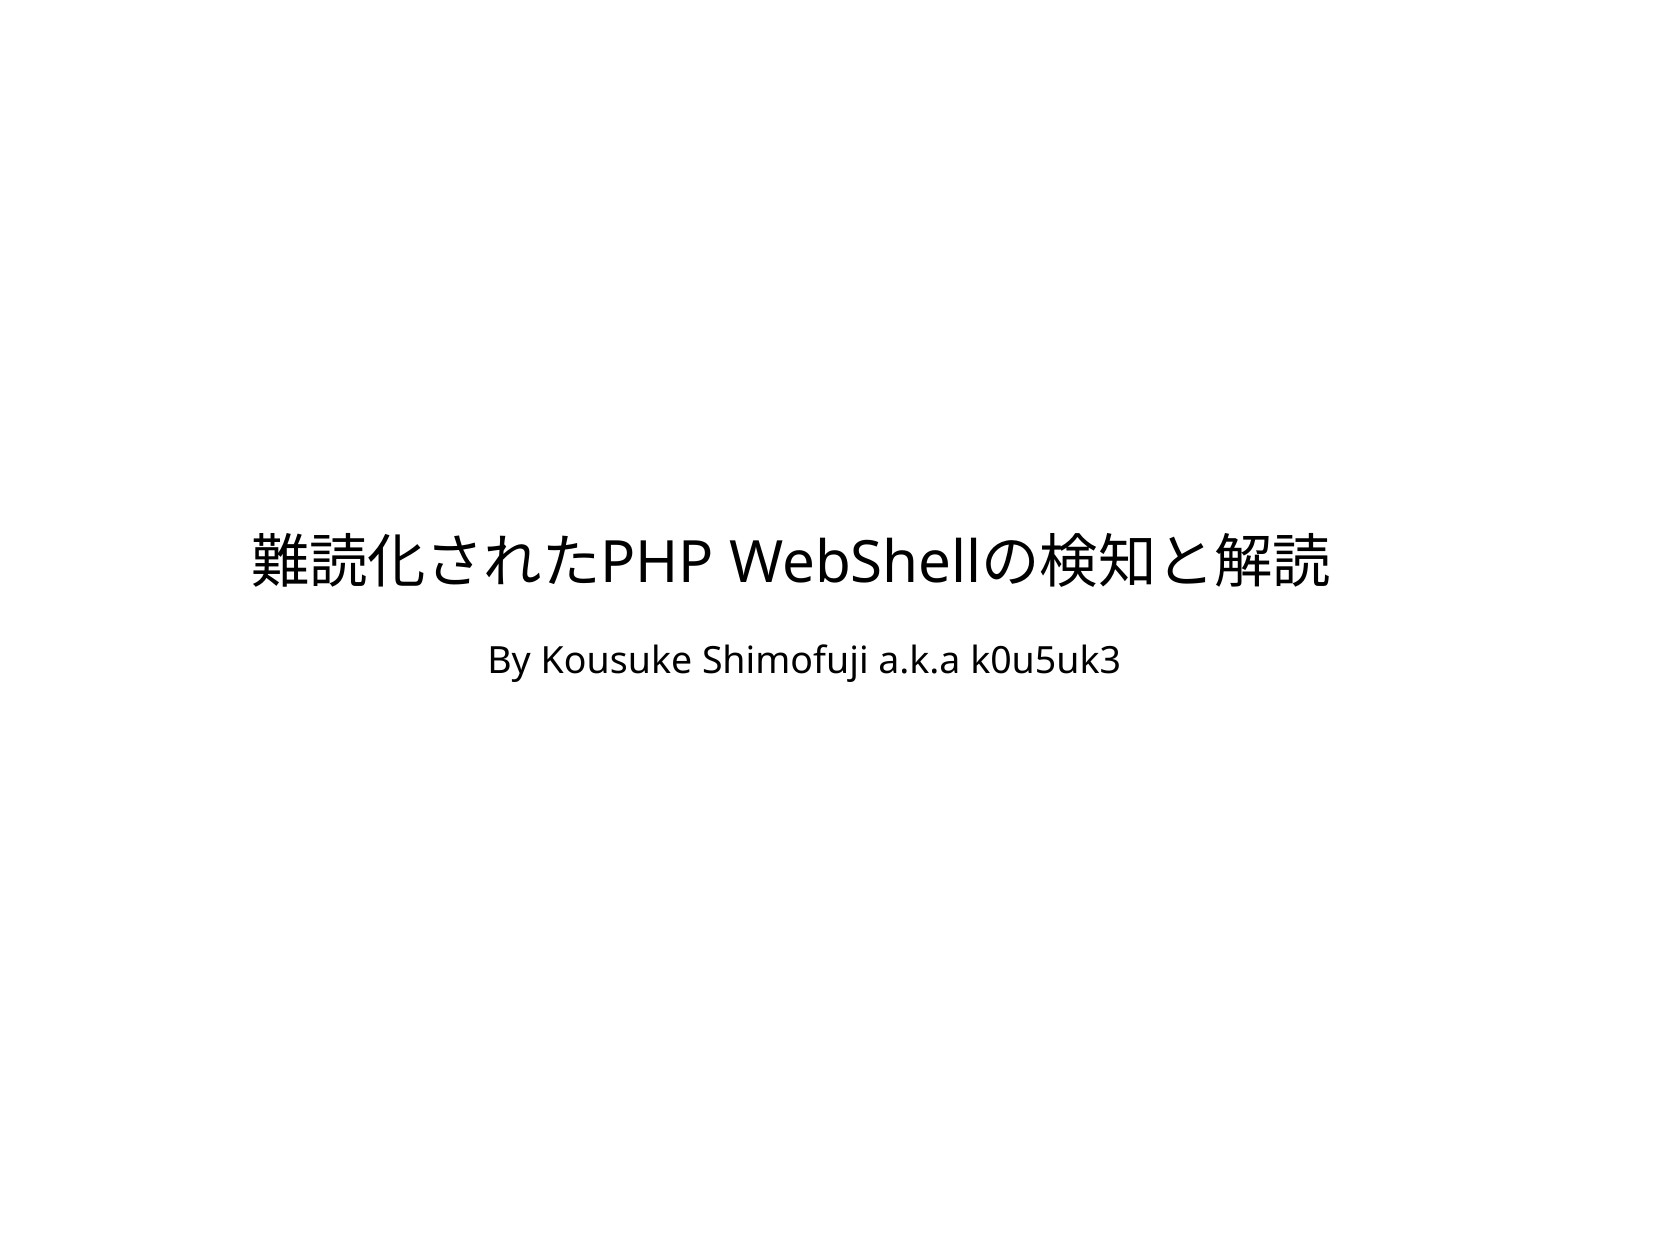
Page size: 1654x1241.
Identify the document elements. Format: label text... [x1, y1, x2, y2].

text_box 難読化されたPHP WebShellの検知と解読 [236, 507, 1548, 640]
text_box By Kousuke Shimofuji a.k.a k0u5uk3 [472, 625, 1170, 679]
